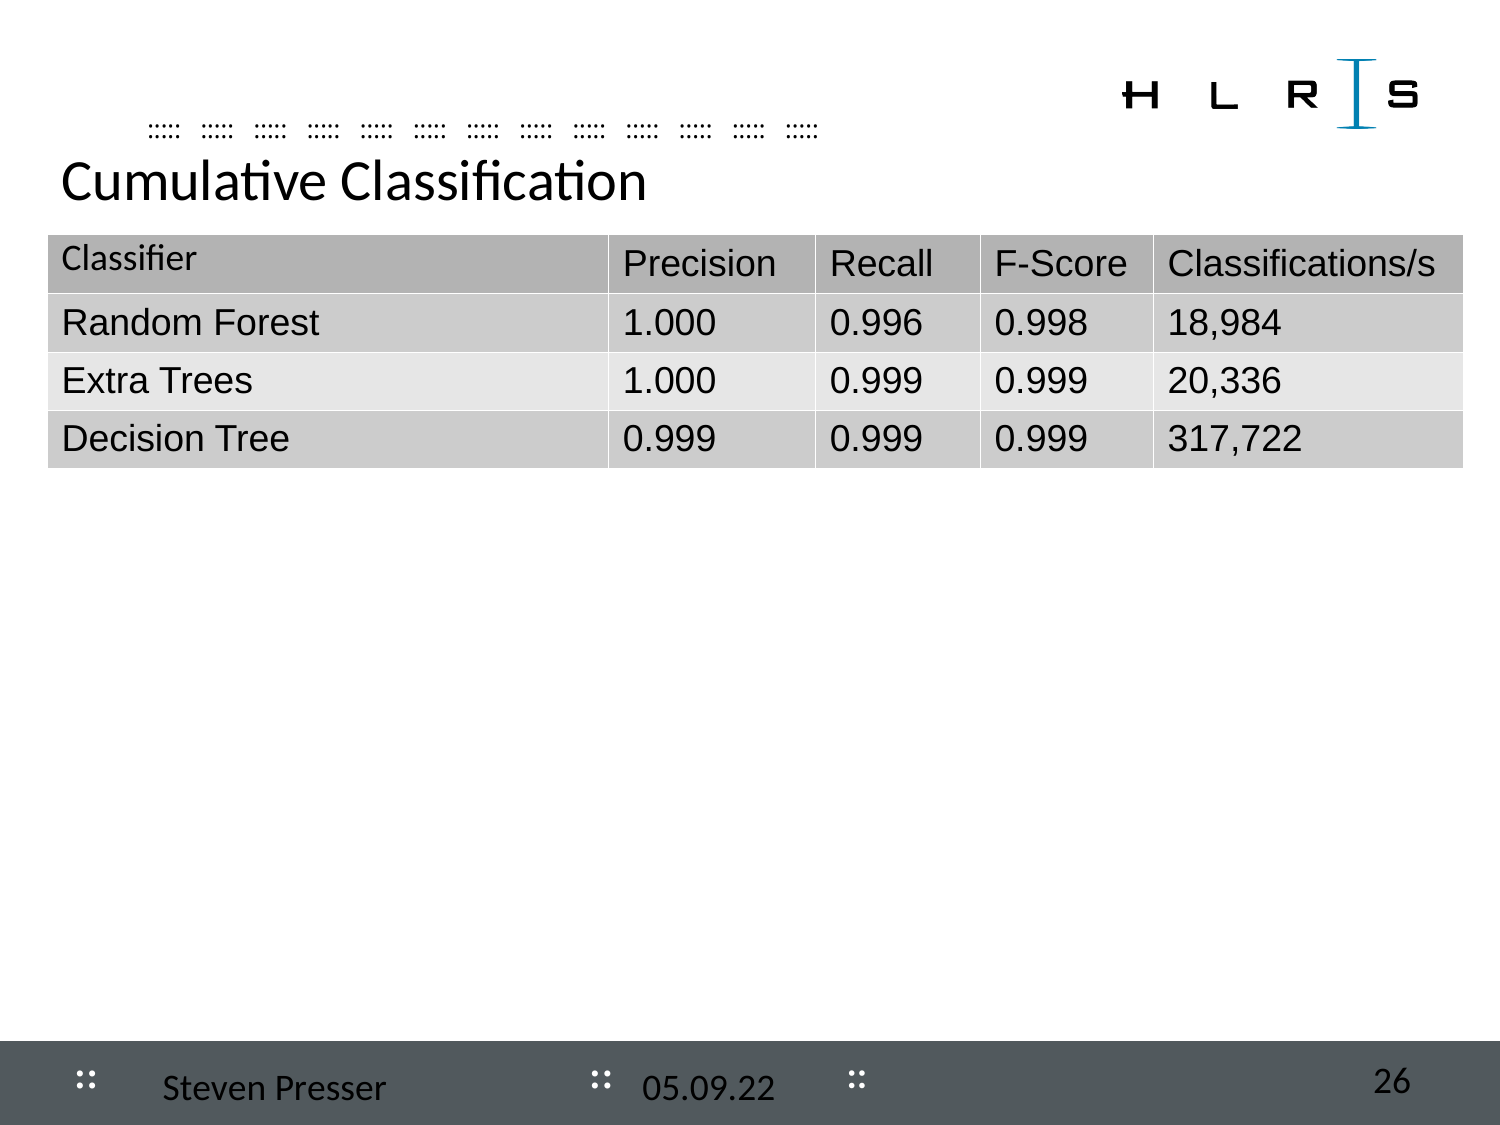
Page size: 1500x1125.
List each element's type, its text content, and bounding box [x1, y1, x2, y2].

table_cell 0.999 [981, 411, 1153, 468]
table_cell 0.999 [609, 411, 815, 468]
table_cell 1.000 [609, 353, 815, 410]
table_cell 1.000 [609, 294, 815, 352]
table_cell 0.998 [981, 294, 1153, 352]
table_header Precision [609, 235, 815, 293]
table_cell 20,336 [1154, 353, 1463, 410]
table_header Classifier [48, 235, 608, 293]
table_cell Random Forest [48, 294, 608, 352]
table_cell 317,722 [1154, 411, 1463, 468]
table_cell Decision Tree [48, 411, 608, 468]
table_header Classifications/s [1154, 235, 1463, 293]
table_header Recall [816, 235, 980, 293]
picture [1122, 59, 1353, 108]
table_cell 0.996 [816, 294, 980, 352]
table_cell 0.999 [816, 411, 980, 468]
table_cell 0.999 [981, 353, 1153, 410]
table_cell Extra Trees [48, 353, 608, 410]
table_cell 18,984 [1154, 294, 1463, 352]
table_header F-Score [981, 235, 1153, 293]
table_cell 0.999 [816, 353, 980, 410]
picture [1360, 59, 1418, 108]
title Cumulative Classification [46, 108, 1464, 234]
